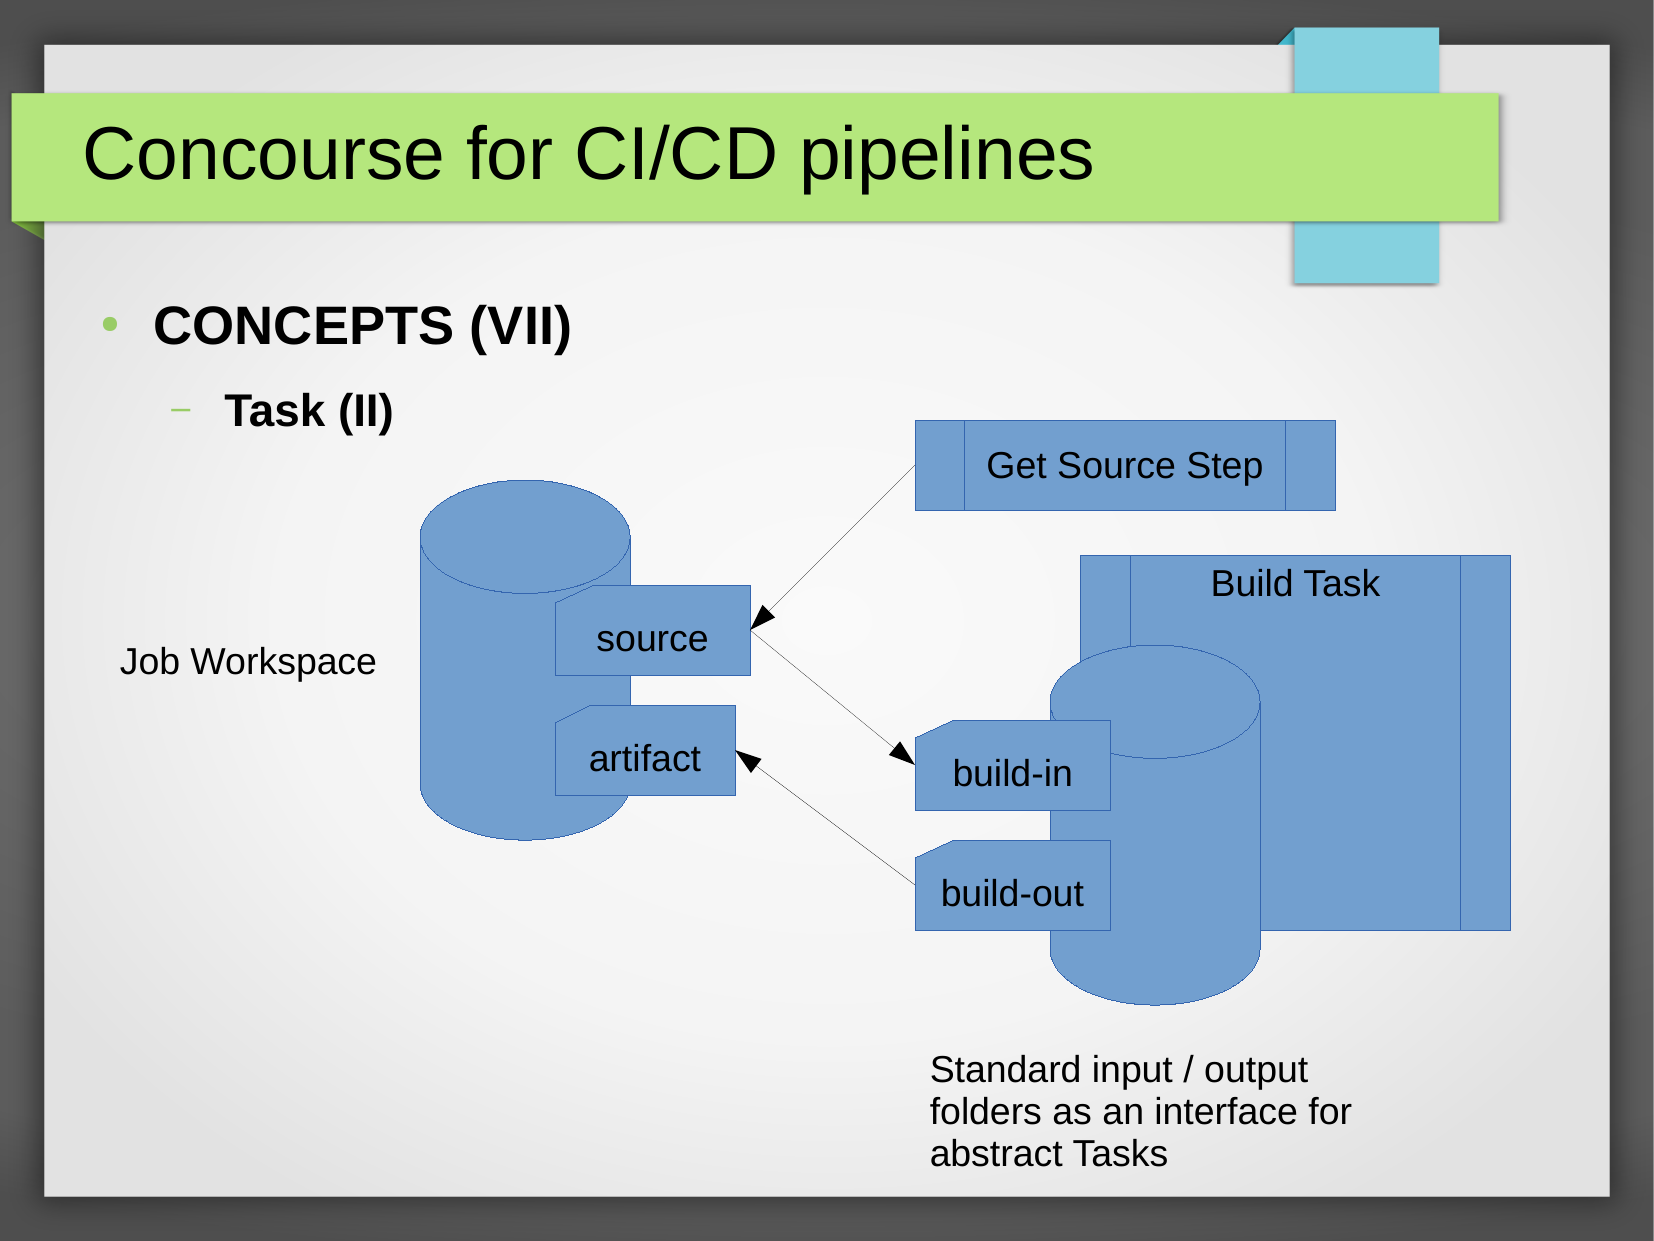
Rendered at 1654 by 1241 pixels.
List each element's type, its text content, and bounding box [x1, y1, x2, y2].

text_box build-out [915, 840, 1111, 931]
picture [0, 0, 1654, 1241]
list CONCEPTS (VII) Task (II) [82, 295, 1571, 1015]
text_box Get Source Step [915, 420, 1335, 511]
text_box source [555, 585, 751, 676]
text_box [1050, 645, 1261, 1006]
text_box Job Workspace [105, 633, 393, 691]
text_box Build Task [1080, 555, 1511, 931]
title Concourse for CI/CD pipelines [82, 94, 1264, 213]
text_box build-in [915, 720, 1111, 811]
text_box artifact [555, 705, 736, 796]
text_box [420, 480, 631, 841]
text_box Standard input / output folders as an interface for abstract Tasks [915, 1041, 1411, 1182]
